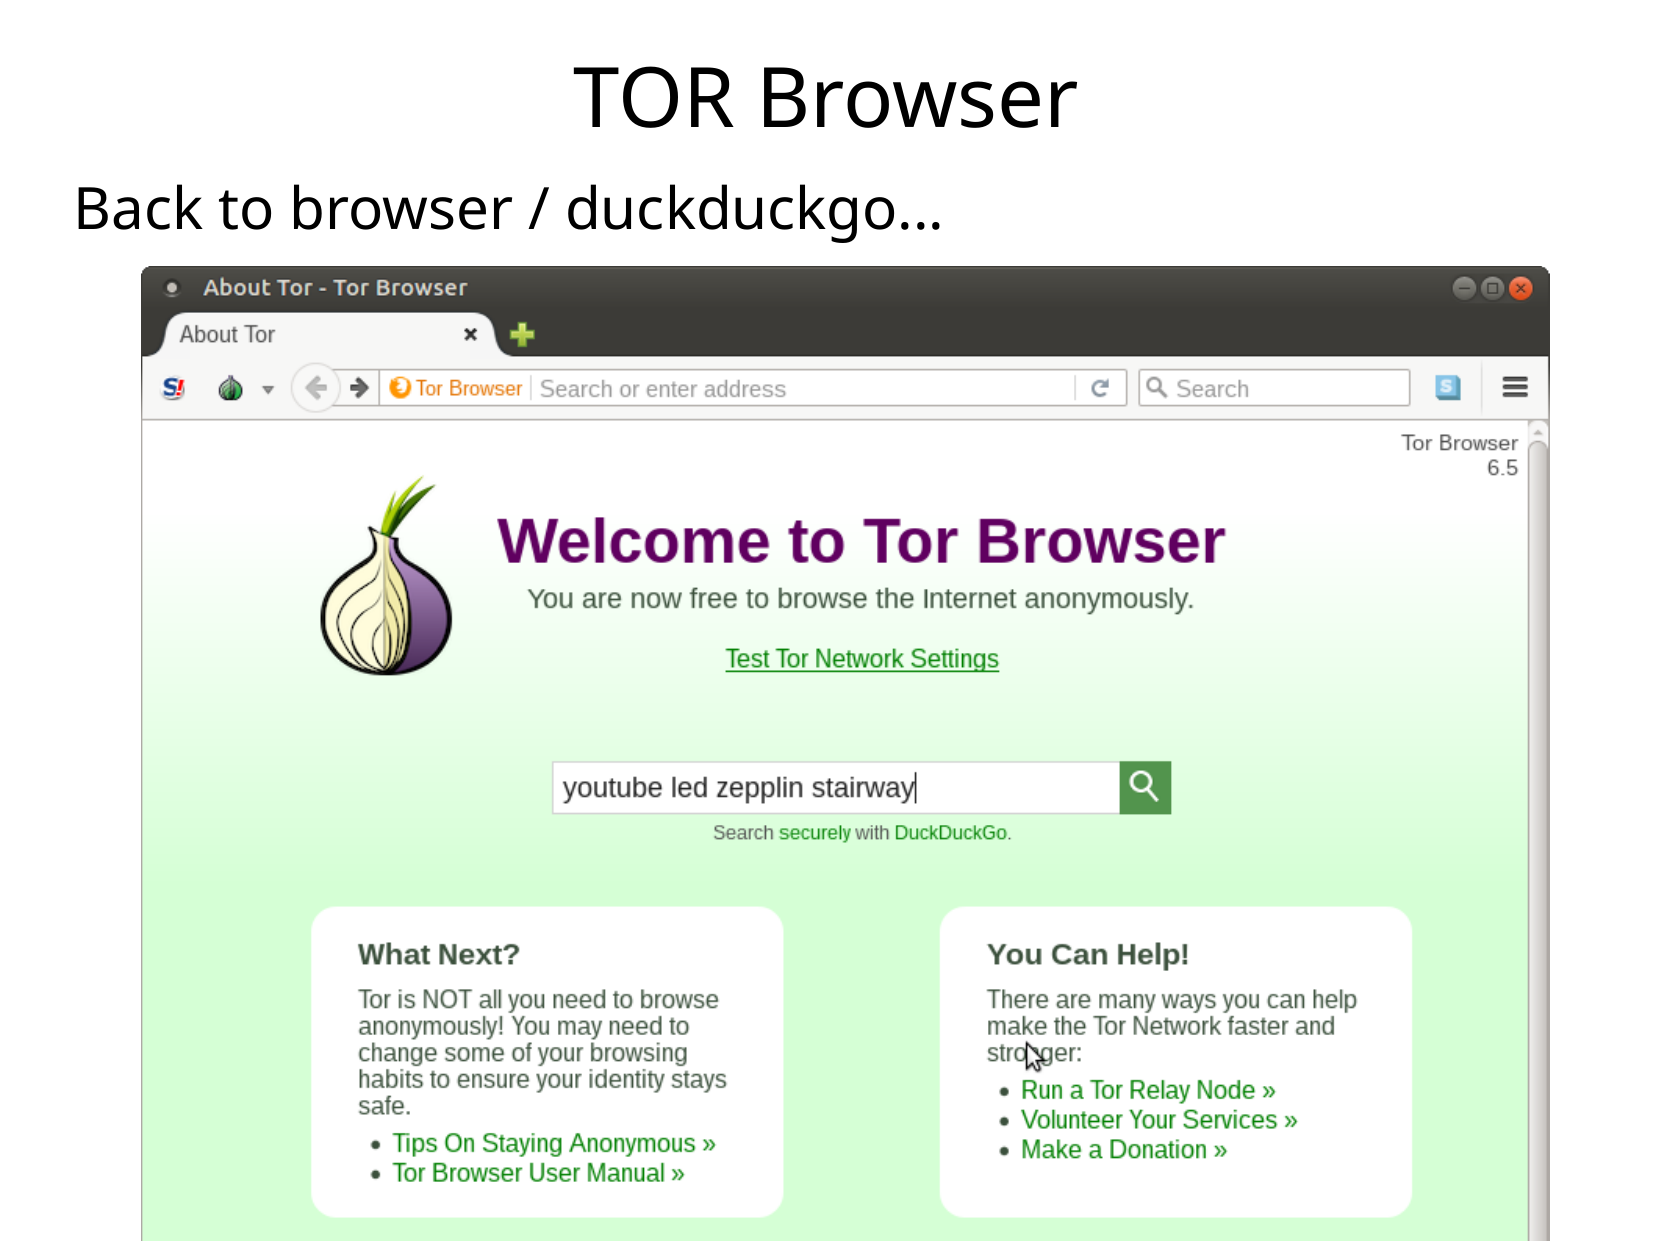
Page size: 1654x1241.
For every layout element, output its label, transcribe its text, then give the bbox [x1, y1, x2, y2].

text_box Back to browser / duckduckgo... [59, 141, 1571, 272]
title TOR Browser [82, 49, 1571, 141]
picture [141, 266, 1550, 1241]
